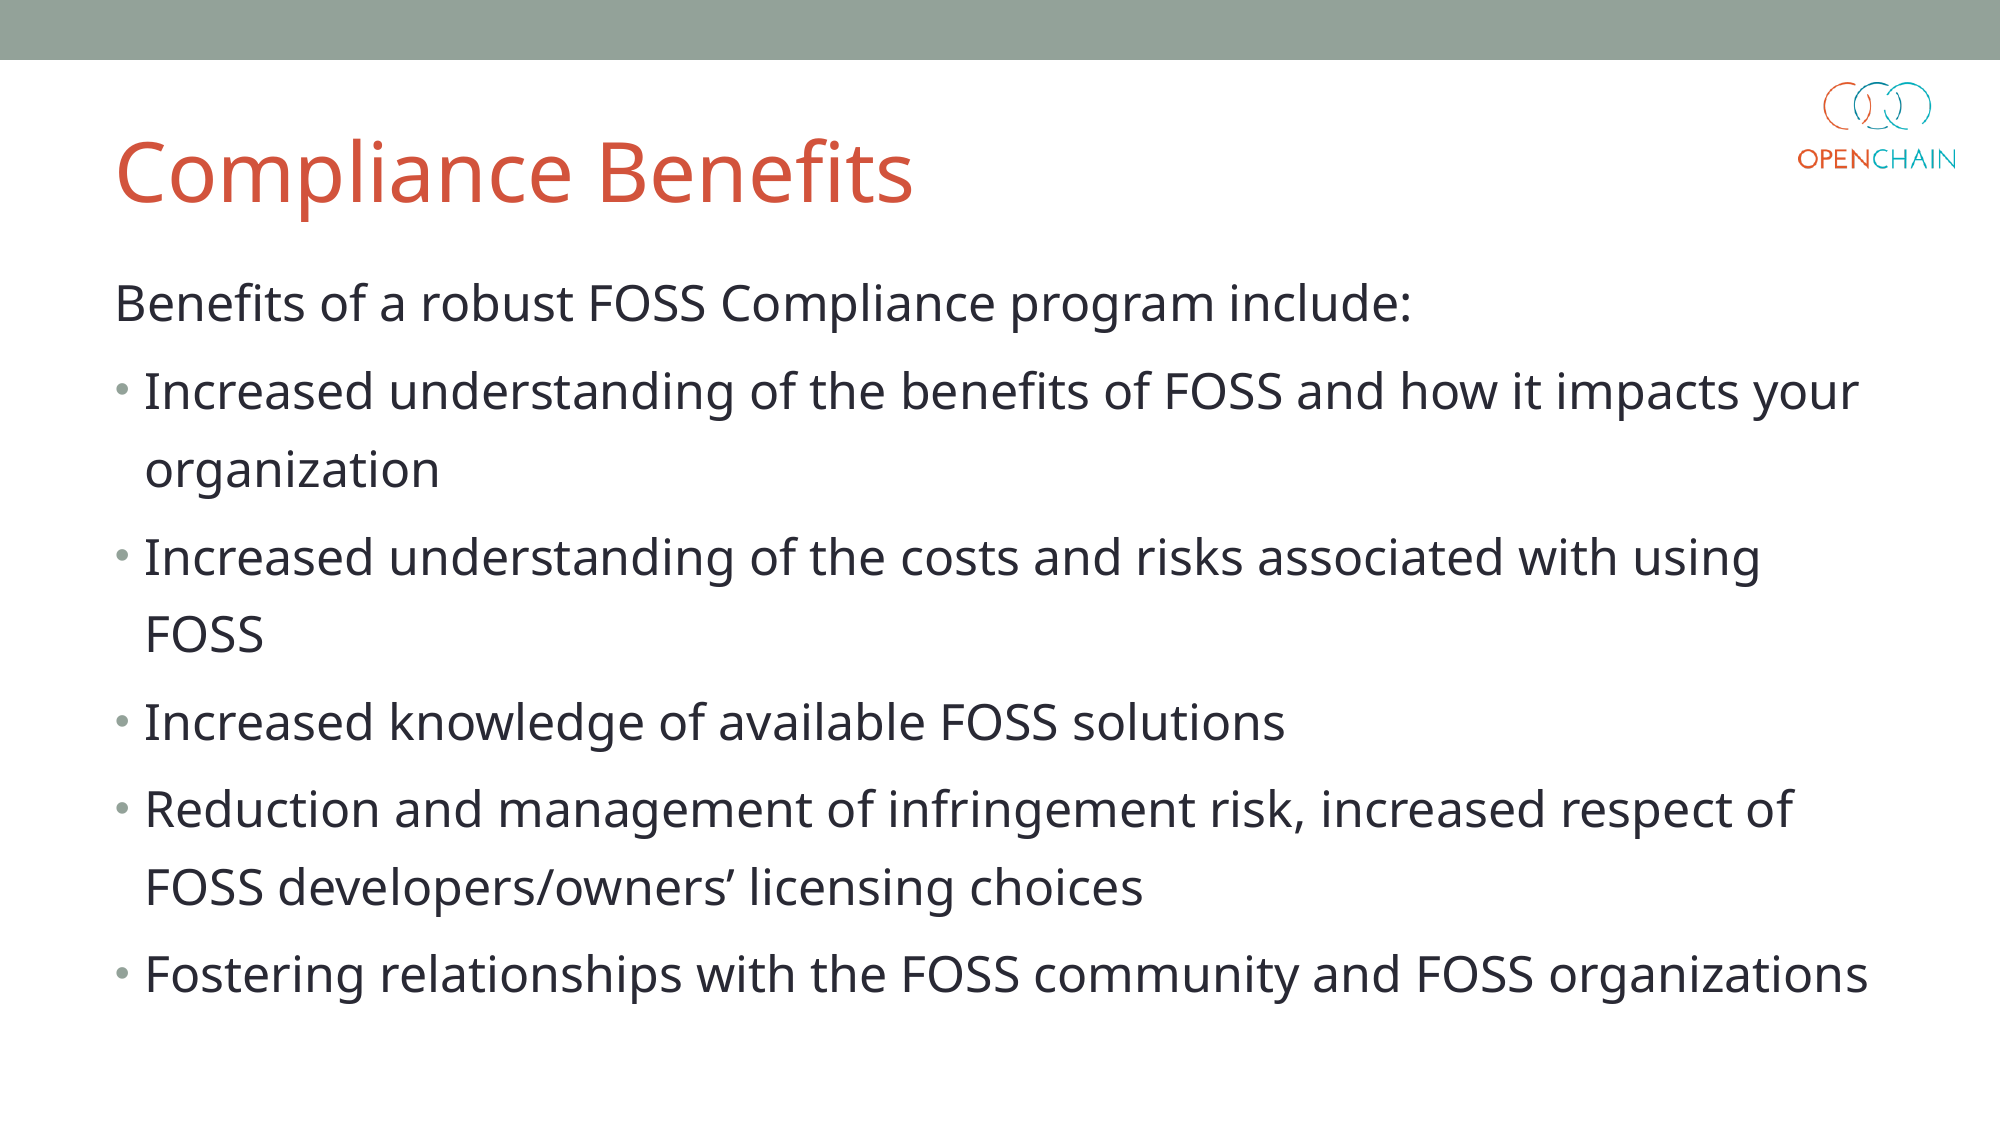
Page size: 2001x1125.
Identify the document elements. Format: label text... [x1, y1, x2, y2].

text_box Compliance Benefits [99, 87, 1900, 250]
text_box Benefits of a robust FOSS Compliance program include: Increased understanding of the benefits of FOSS and how it impacts your organization Increased understanding of the costs and risks associated with using FOSS Increased knowledge of available FOSS solutions Reduction and management of infringement risk, increased respect of FOSS developers/owners’ licensing choices Fostering relationships with the FOSS community and FOSS organizations [99, 263, 1900, 1064]
picture [1798, 82, 1955, 169]
